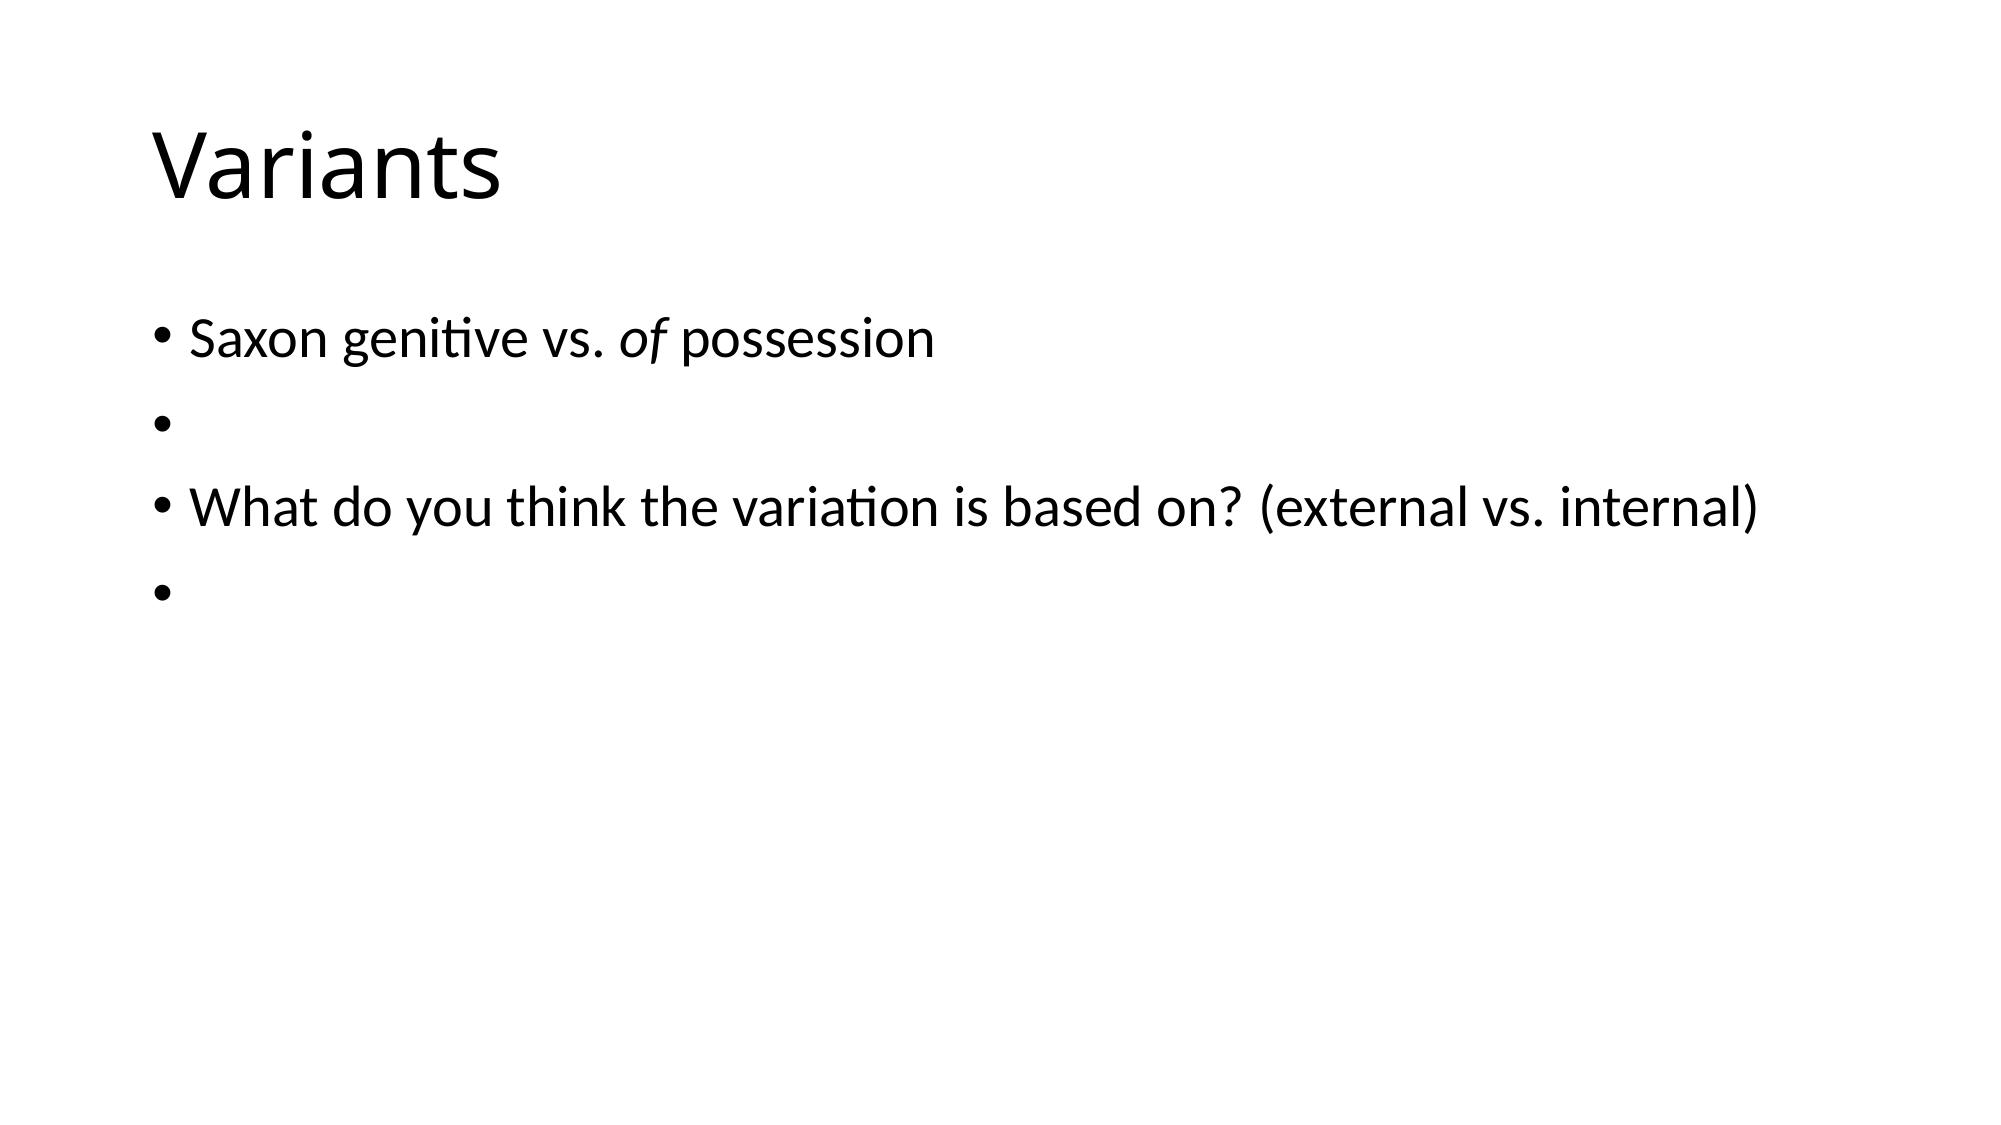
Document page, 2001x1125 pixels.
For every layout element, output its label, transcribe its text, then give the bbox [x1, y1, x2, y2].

title Variants [137, 59, 1863, 278]
list Saxon genitive vs. of possession What do you think the variation is based on? (external vs. internal) [137, 299, 1863, 1014]
